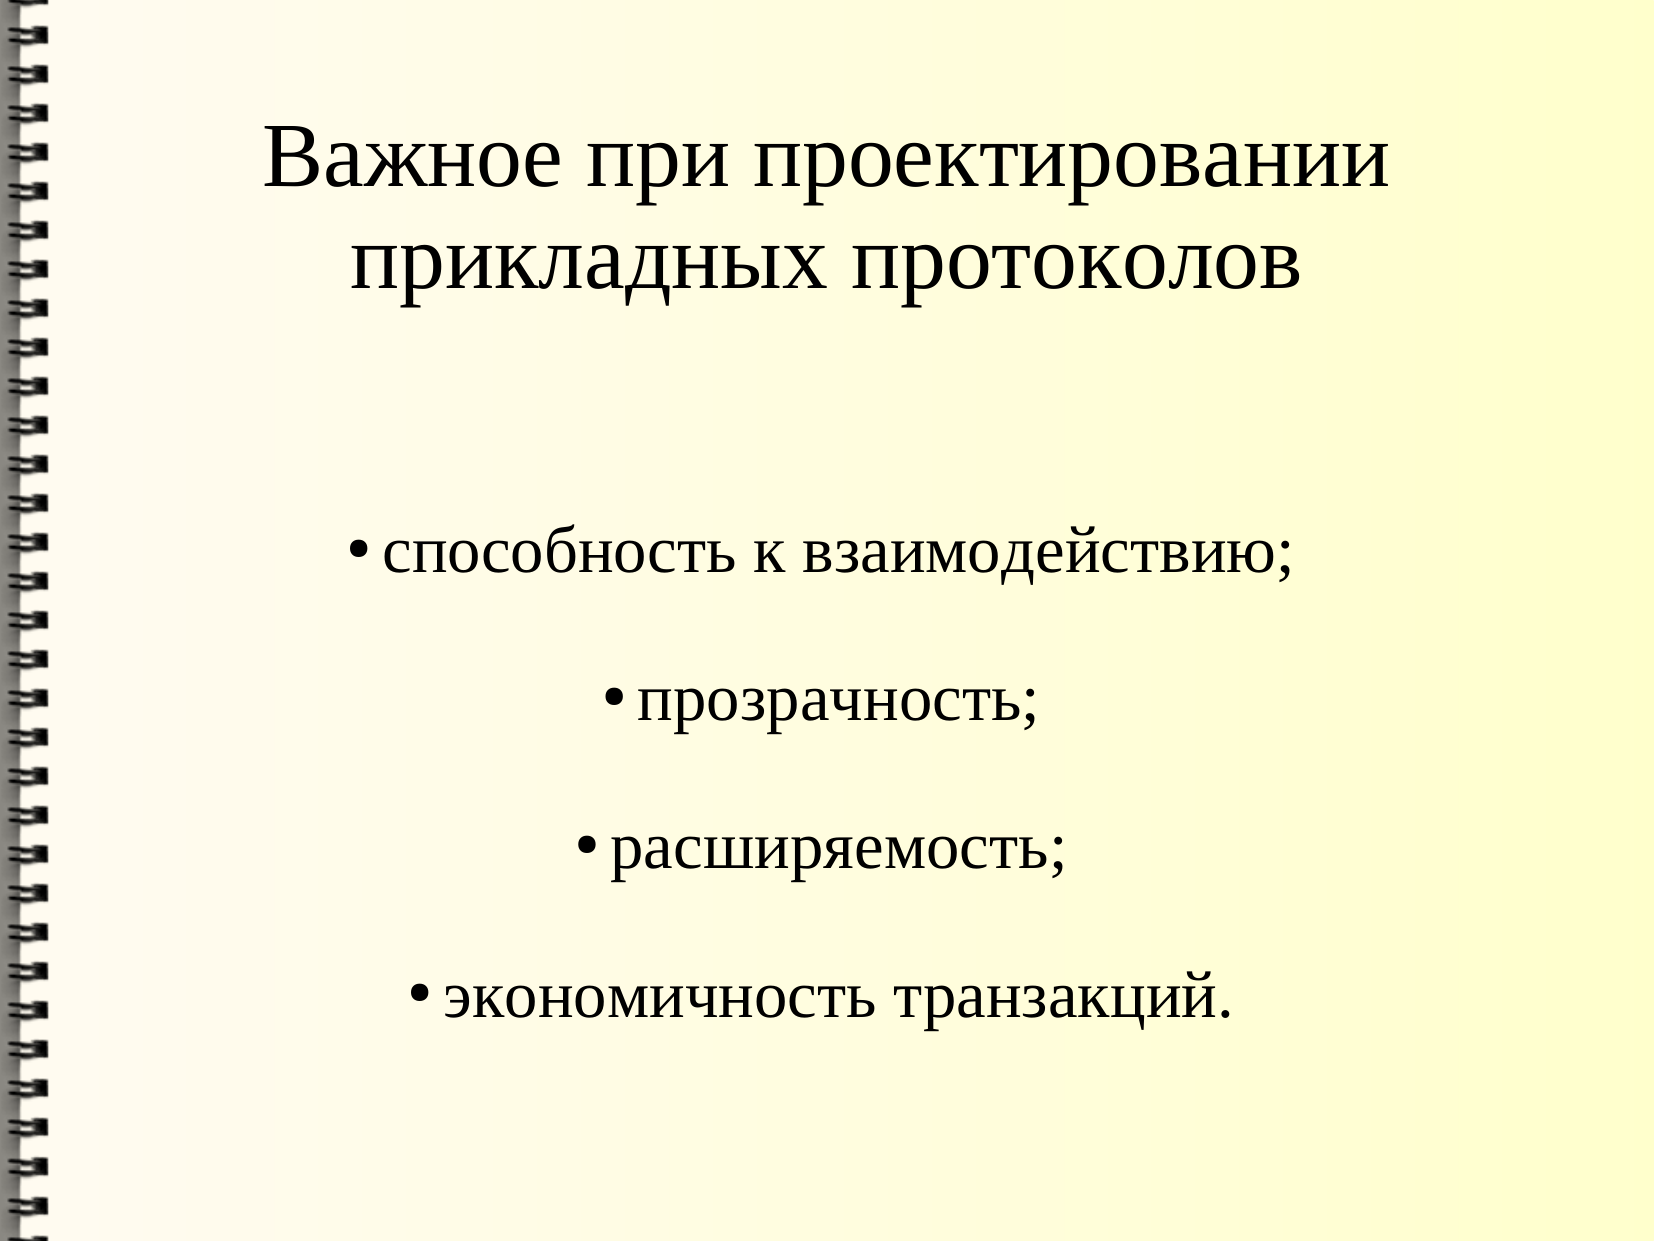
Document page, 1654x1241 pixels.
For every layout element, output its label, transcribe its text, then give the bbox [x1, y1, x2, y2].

subtitle способность к взаимодействию; прозрачность; расширяемость; экономичность транзакций. [121, 344, 1534, 1200]
title Важное при проектировании прикладных протоколов [121, 102, 1534, 311]
picture [0, 0, 1654, 1241]
